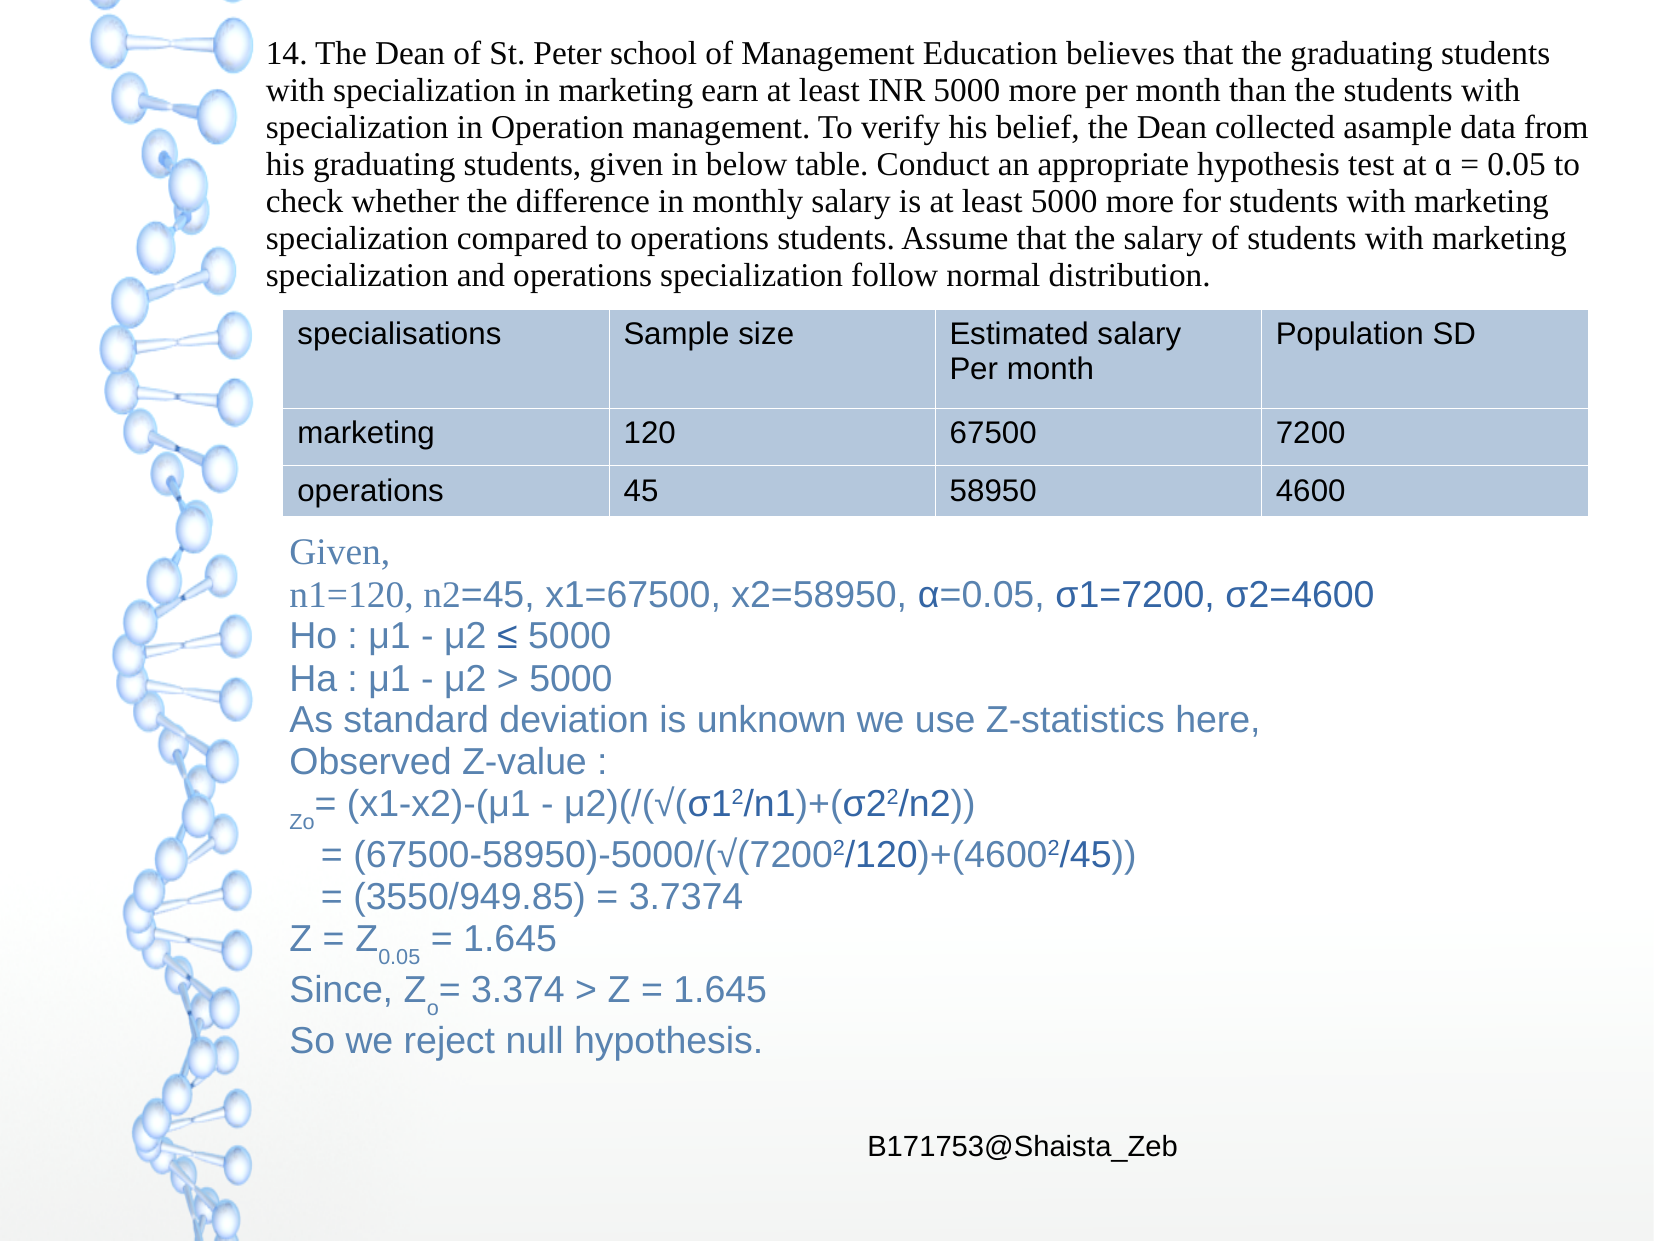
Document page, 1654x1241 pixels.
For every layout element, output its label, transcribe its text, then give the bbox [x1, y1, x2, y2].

table_cell 7200 [1262, 409, 1588, 465]
table_cell 45 [610, 466, 935, 516]
table_cell 67500 [936, 409, 1261, 465]
table_cell operations [283, 466, 609, 516]
table_header Sample size [610, 310, 935, 408]
table_cell marketing [283, 409, 609, 465]
picture [0, 0, 1654, 1241]
table_header Population SD [1262, 310, 1588, 408]
subtitle Given, n1=120, n2=45, x1=67500, x2=58950, α=0.05, σ1=7200, σ2=4600 Ho : μ1 - μ2 ≤ 5000 Ha : μ1 - μ2 > 5000 As standard deviation is unknown we use Z-statistics here, Observed Z-value : Zo= (x1-x2)-(μ1 - μ2)(/(√(σ12/n1)+(σ22/n2)) = (67500-58950)-5000/(√(72002/120)+(46002/45)) = (3550/949.85) = 3.7374 Z = Z0.05 = 1.645 Since, Zo= 3.374 > Z = 1.645 So we reject null hypothesis. [289, 531, 1583, 1134]
title 14. The Dean of St. Peter school of Management Education believes that the graduating students with specialization in marketing earn at least INR 5000 more per month than the students with specialization in Operation management. To verify his belief, the Dean collected asample data from his graduating students, given in below table. Conduct an appropriate hypothesis test at ɑ = 0.05 to check whether the difference in monthly salary is at least 5000 more for students with marketing specialization compared to operations students. Assume that the salary of students with marketing specialization and operations specialization follow normal distribution. [265, 19, 1595, 309]
table_header specialisations [283, 310, 609, 408]
table_cell 58950 [936, 466, 1261, 516]
table_header Estimated salary Per month [936, 310, 1261, 408]
table_cell 4600 [1262, 466, 1588, 516]
table_cell 120 [610, 409, 935, 465]
